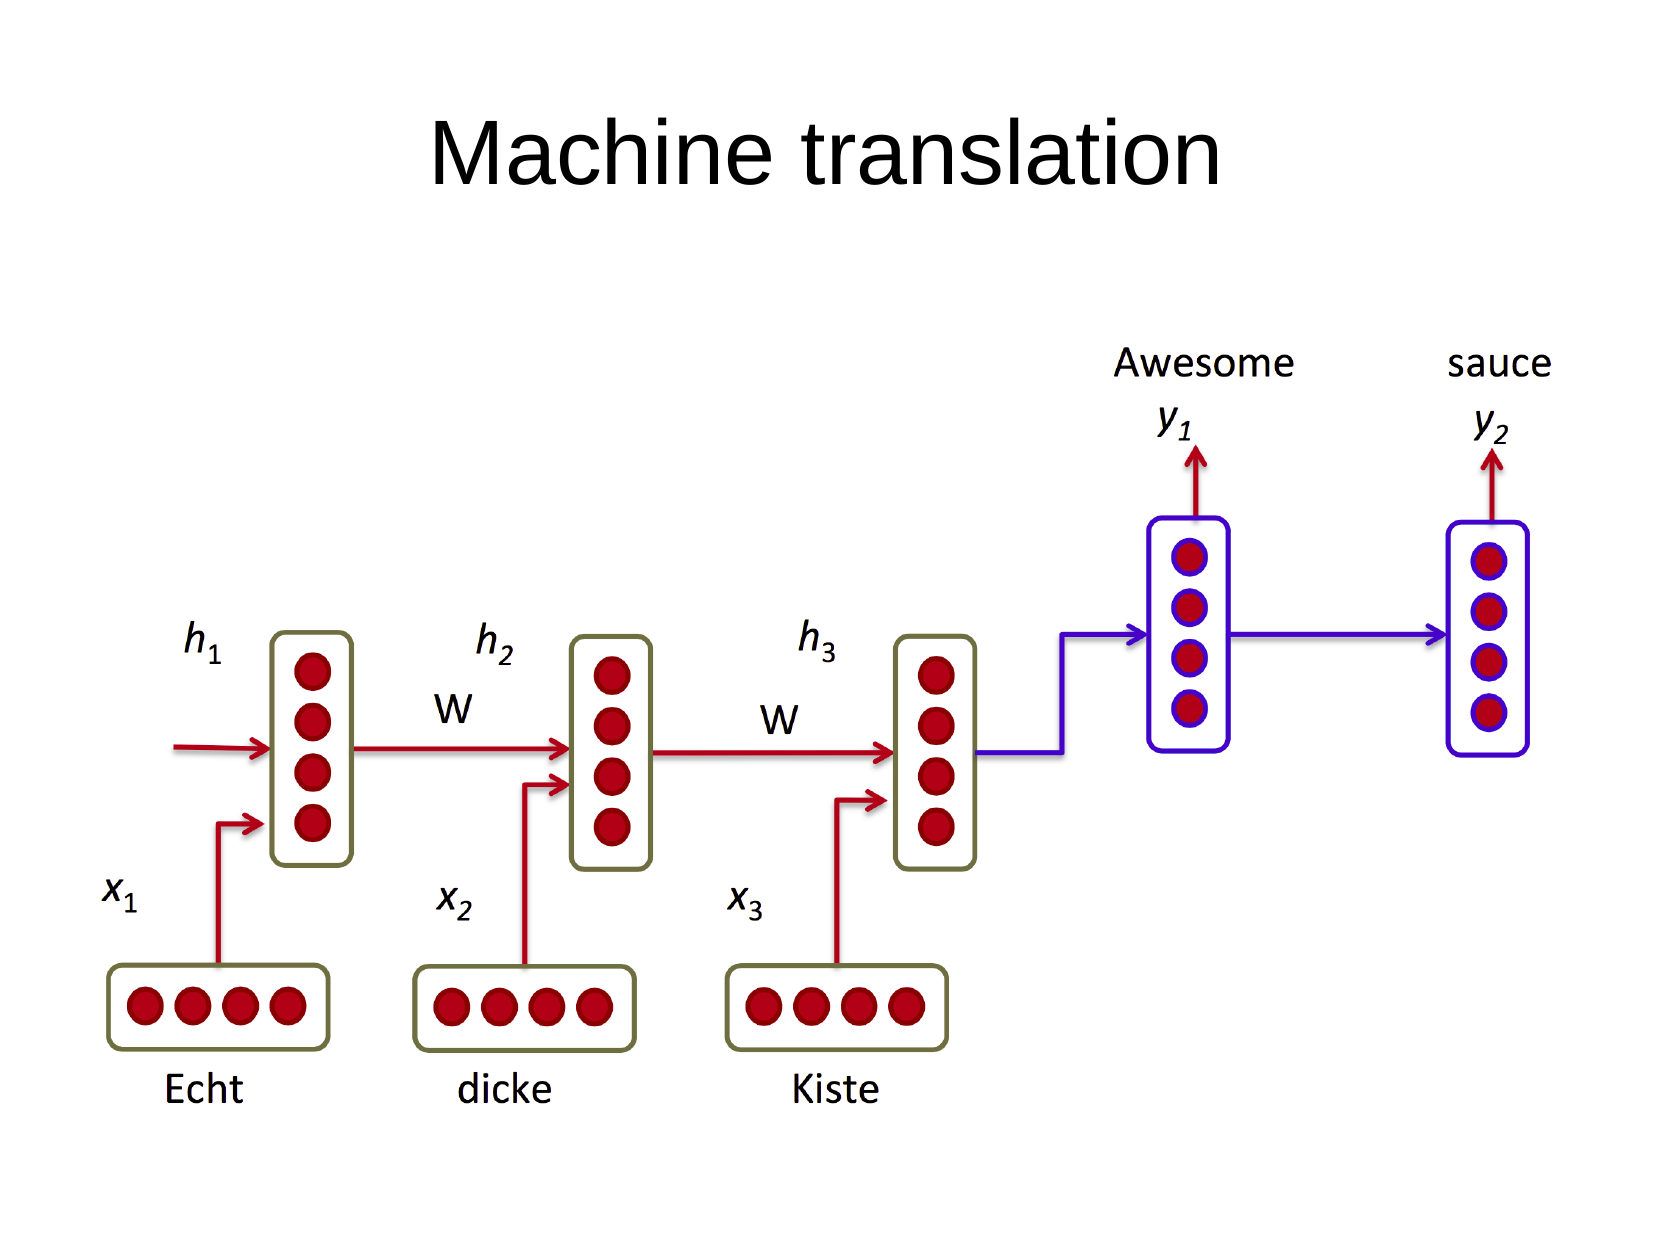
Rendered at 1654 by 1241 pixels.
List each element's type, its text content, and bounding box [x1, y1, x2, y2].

title Machine translation [82, 49, 1571, 257]
picture [0, 284, 1654, 1185]
